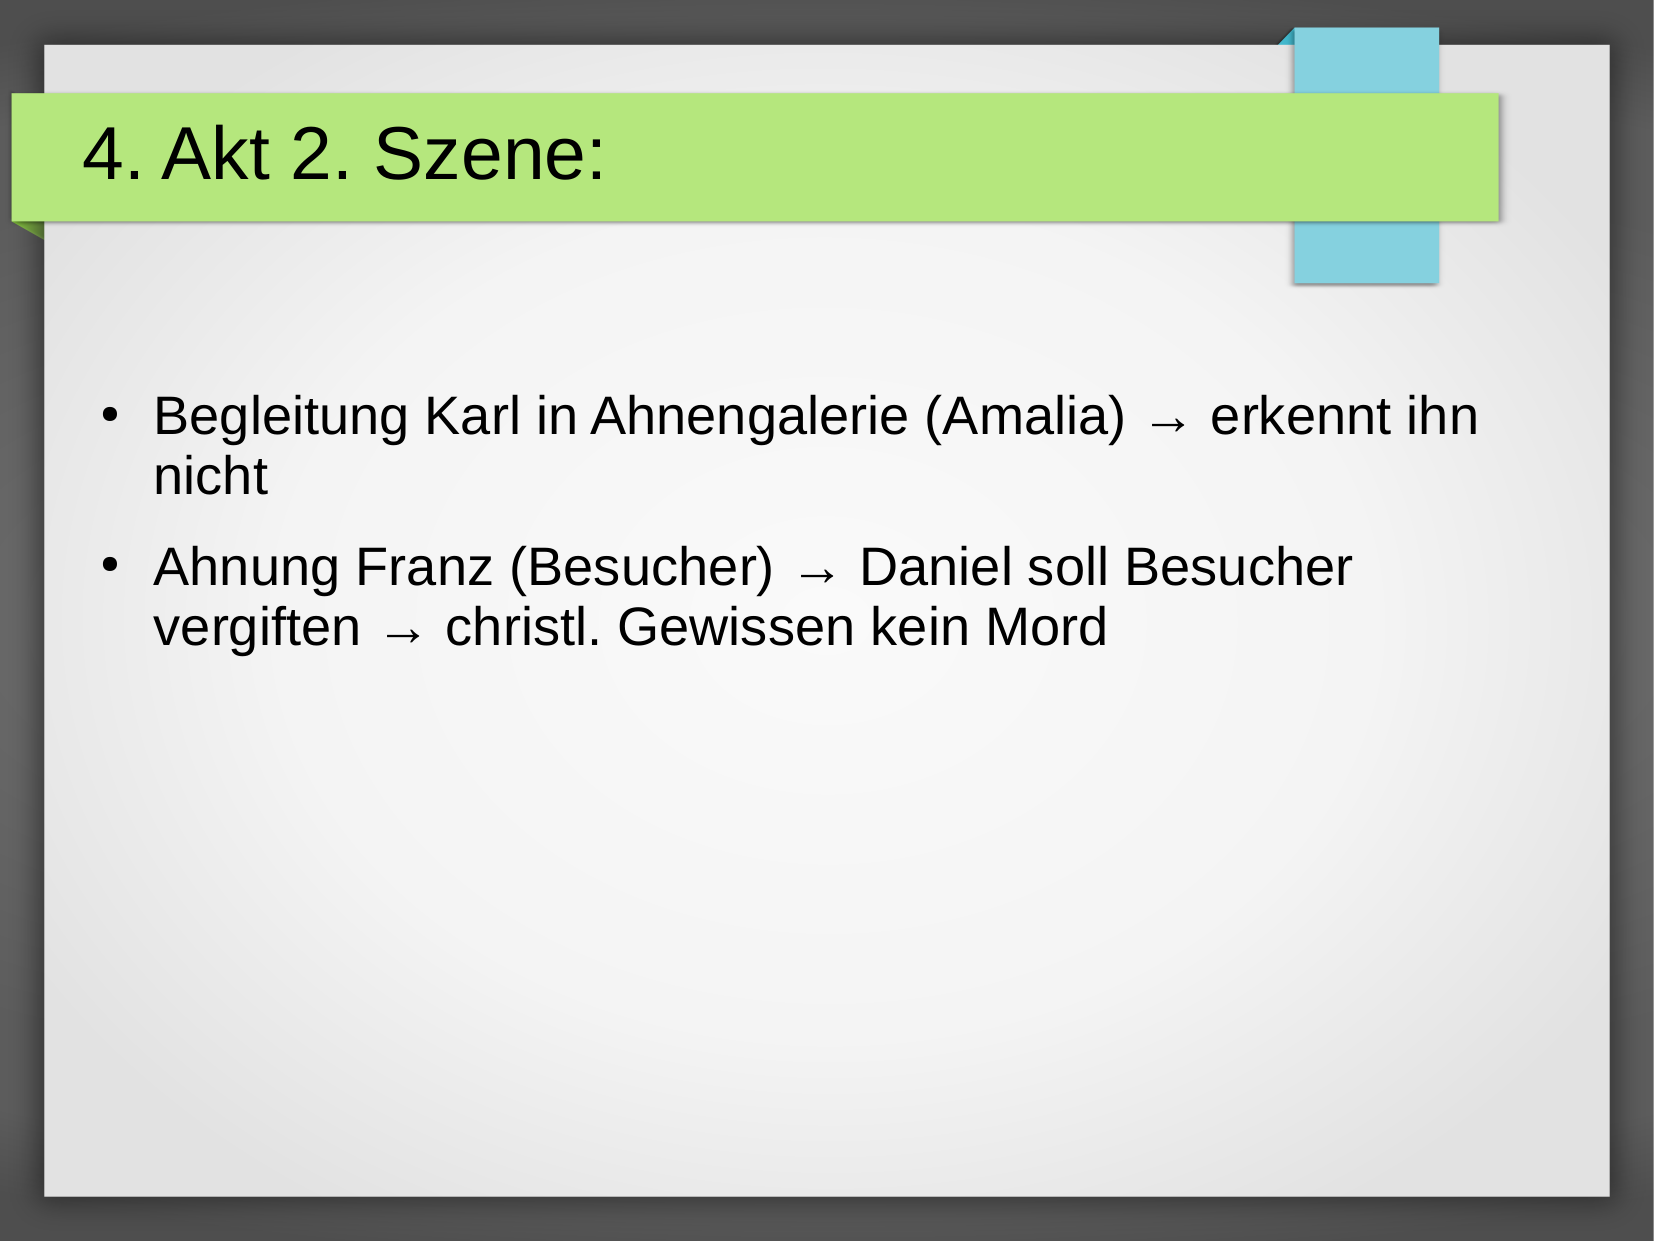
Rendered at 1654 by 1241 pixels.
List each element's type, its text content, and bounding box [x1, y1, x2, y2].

picture [0, 0, 1654, 1241]
title 4. Akt 2. Szene: [82, 94, 1264, 213]
list Begleitung Karl in Ahnengalerie (Amalia) → erkennt ihn nicht Ahnung Franz (Besucher) → Daniel soll Besucher vergiften → christl. Gewissen kein Mord [82, 295, 1571, 1015]
